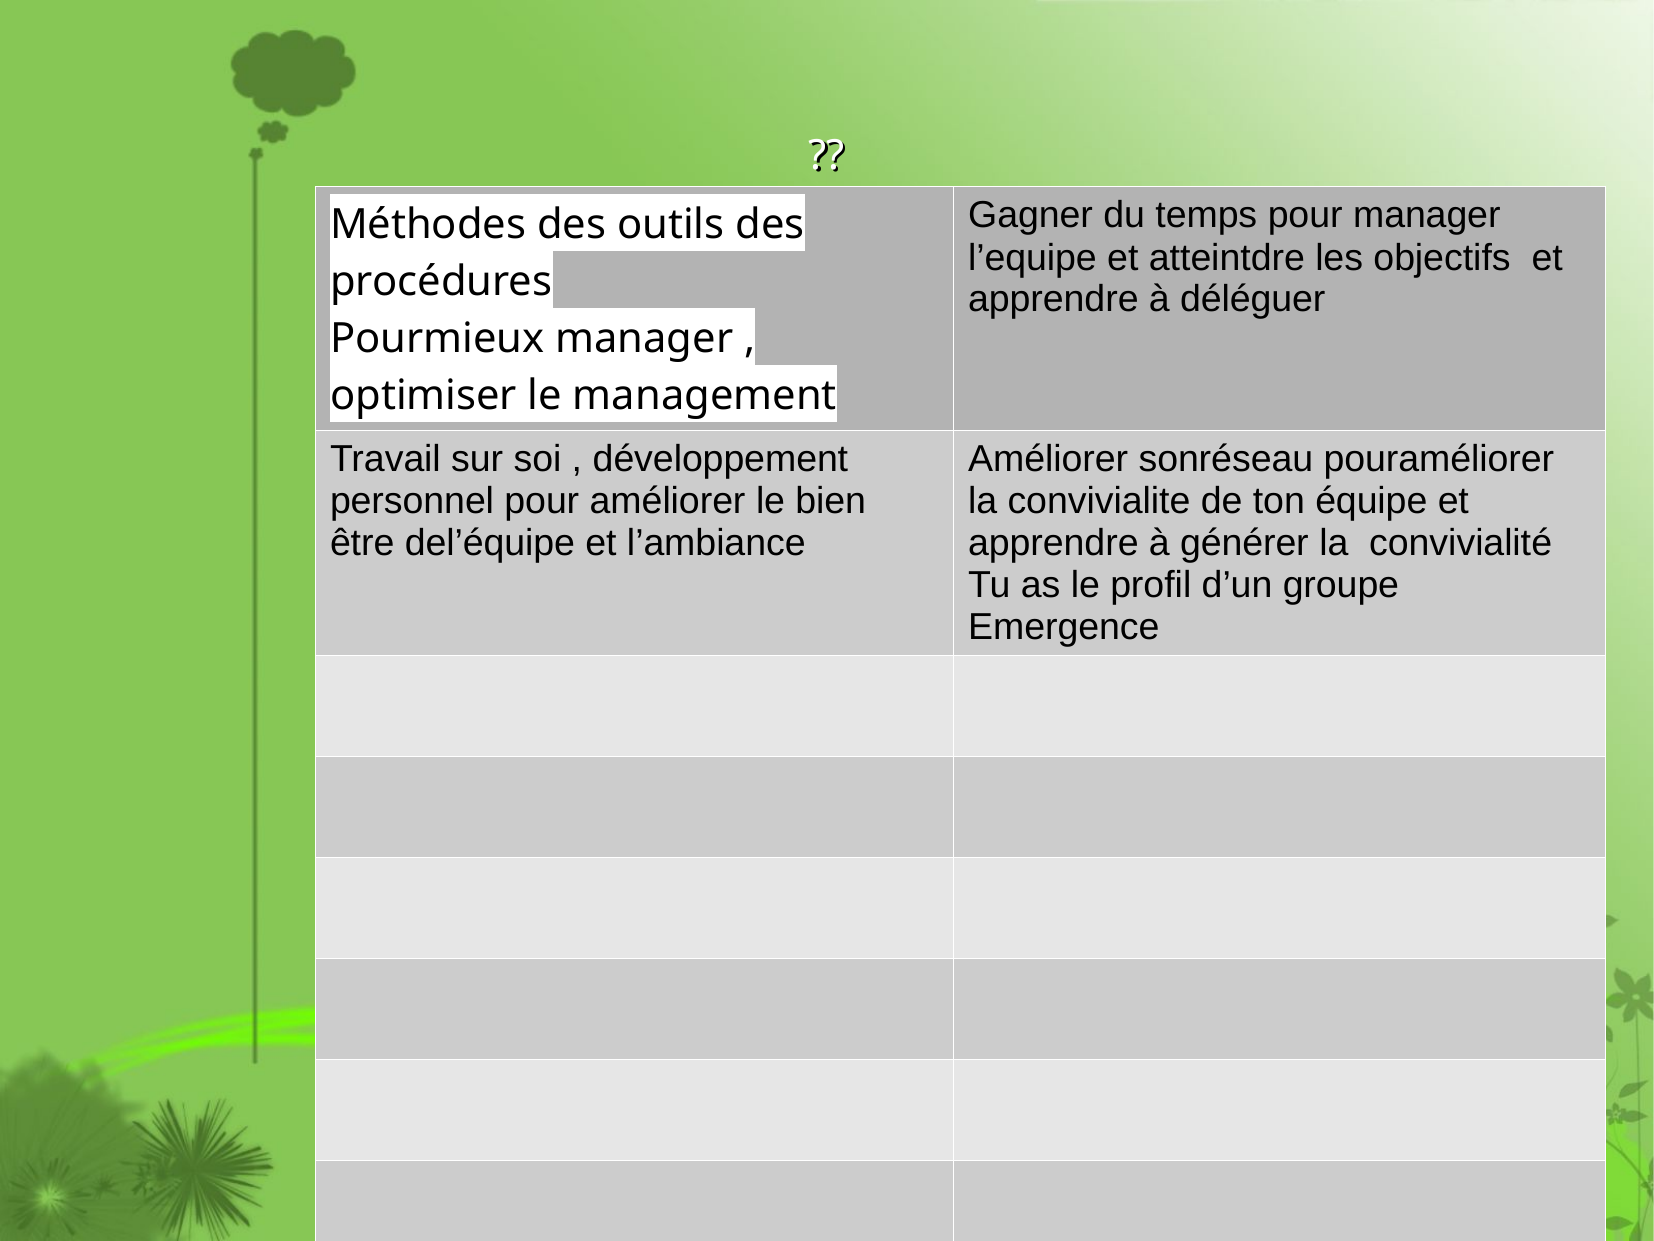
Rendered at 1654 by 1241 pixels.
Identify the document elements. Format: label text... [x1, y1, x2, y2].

title ?? [82, 49, 1571, 257]
table_cell [954, 858, 1605, 958]
table_cell [954, 656, 1605, 756]
table_cell [954, 1060, 1605, 1160]
table_cell Travail sur soi , développement personnel pour améliorer le bien être del’équipe et l’ambiance [316, 431, 953, 655]
table_cell [316, 757, 953, 857]
table_cell [954, 1161, 1605, 1241]
table_header Gagner du temps pour manager l’equipe et atteintdre les objectifs et apprendre à déléguer [954, 187, 1605, 430]
table_cell [316, 858, 953, 958]
table_header Méthodes des outils des procédures Pourmieux manager , optimiser le management [316, 187, 953, 430]
table_cell [316, 1161, 953, 1241]
table_cell [954, 757, 1605, 857]
table_cell [316, 1060, 953, 1160]
table_cell Améliorer sonréseau pouraméliorer la convivialite de ton équipe et apprendre à générer la convivialité Tu as le profil d’un groupe Emergence [954, 431, 1605, 655]
table_cell [954, 959, 1605, 1059]
picture [0, 0, 1654, 1241]
table_cell [316, 959, 953, 1059]
table_cell [316, 656, 953, 756]
